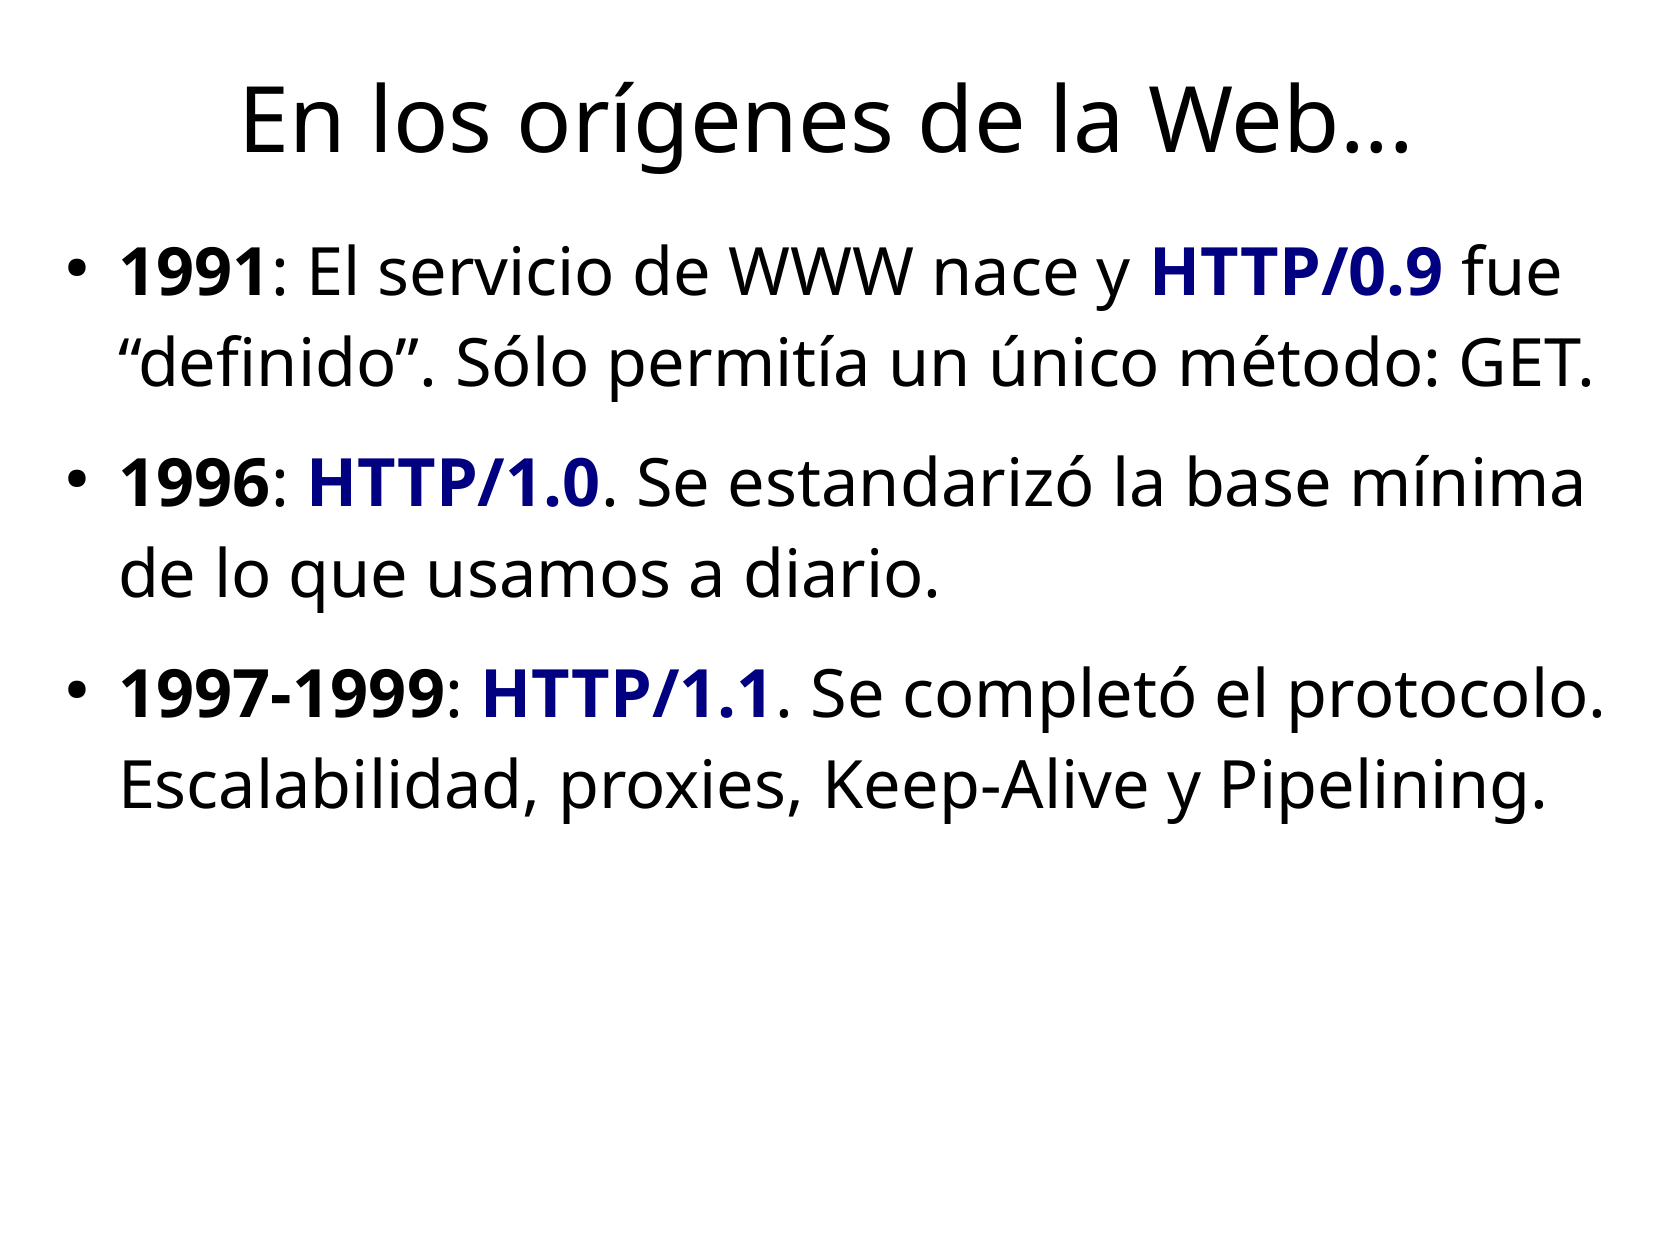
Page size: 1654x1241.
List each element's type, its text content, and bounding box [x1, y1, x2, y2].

list 1991: El servicio de WWW nace y HTTP/0.9 fue “definido”. Sólo permitía un único método: GET. 1996: HTTP/1.0. Se estandarizó la base mínima de lo que usamos a diario. 1997-1999: HTTP/1.1. Se completó el protocolo. Escalabilidad, proxies, Keep-Alive y Pipelining. [47, 224, 1630, 1217]
title En los orígenes de la Web... [82, 13, 1571, 222]
